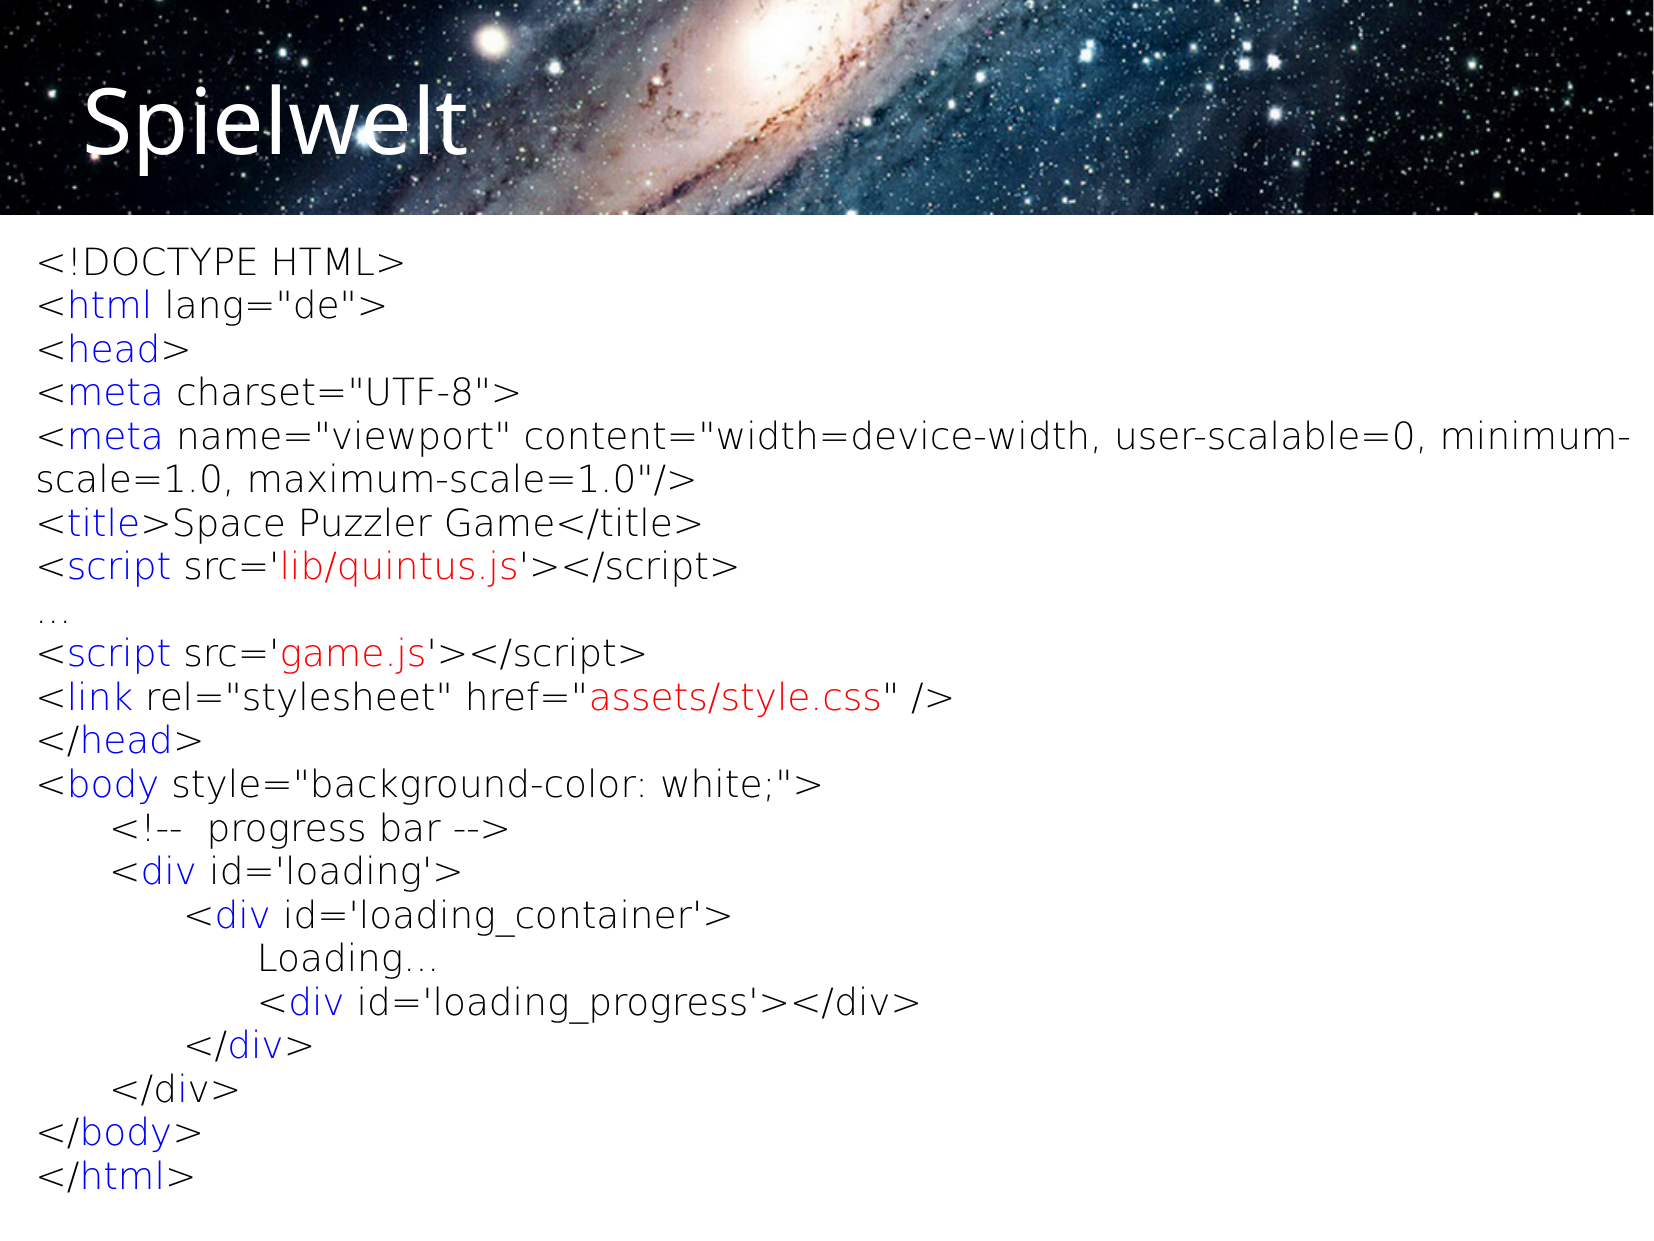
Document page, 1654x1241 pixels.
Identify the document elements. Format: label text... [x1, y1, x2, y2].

subtitle <!DOCTYPE HTML> <html lang="de"> <head> <meta charset="UTF-8"> <meta name="viewport" content="width=device-width, user-scalable=0, minimum-scale=1.0, maximum-scale=1.0"/> <title>Space Puzzler Game</title> <script src='lib/quintus.js'></script> ... <script src='game.js'></script> <link rel="stylesheet" href="assets/style.css" /> </head> <body style="background-color: white;"> <!-- progress bar --> <div id='loading'> <div id='loading_container'> Loading... <div id='loading_progress'></div> </div> </div> </body> </html> [35, 233, 1654, 1205]
picture [0, 0, 1654, 215]
title Spielwelt [82, 23, 1571, 215]
